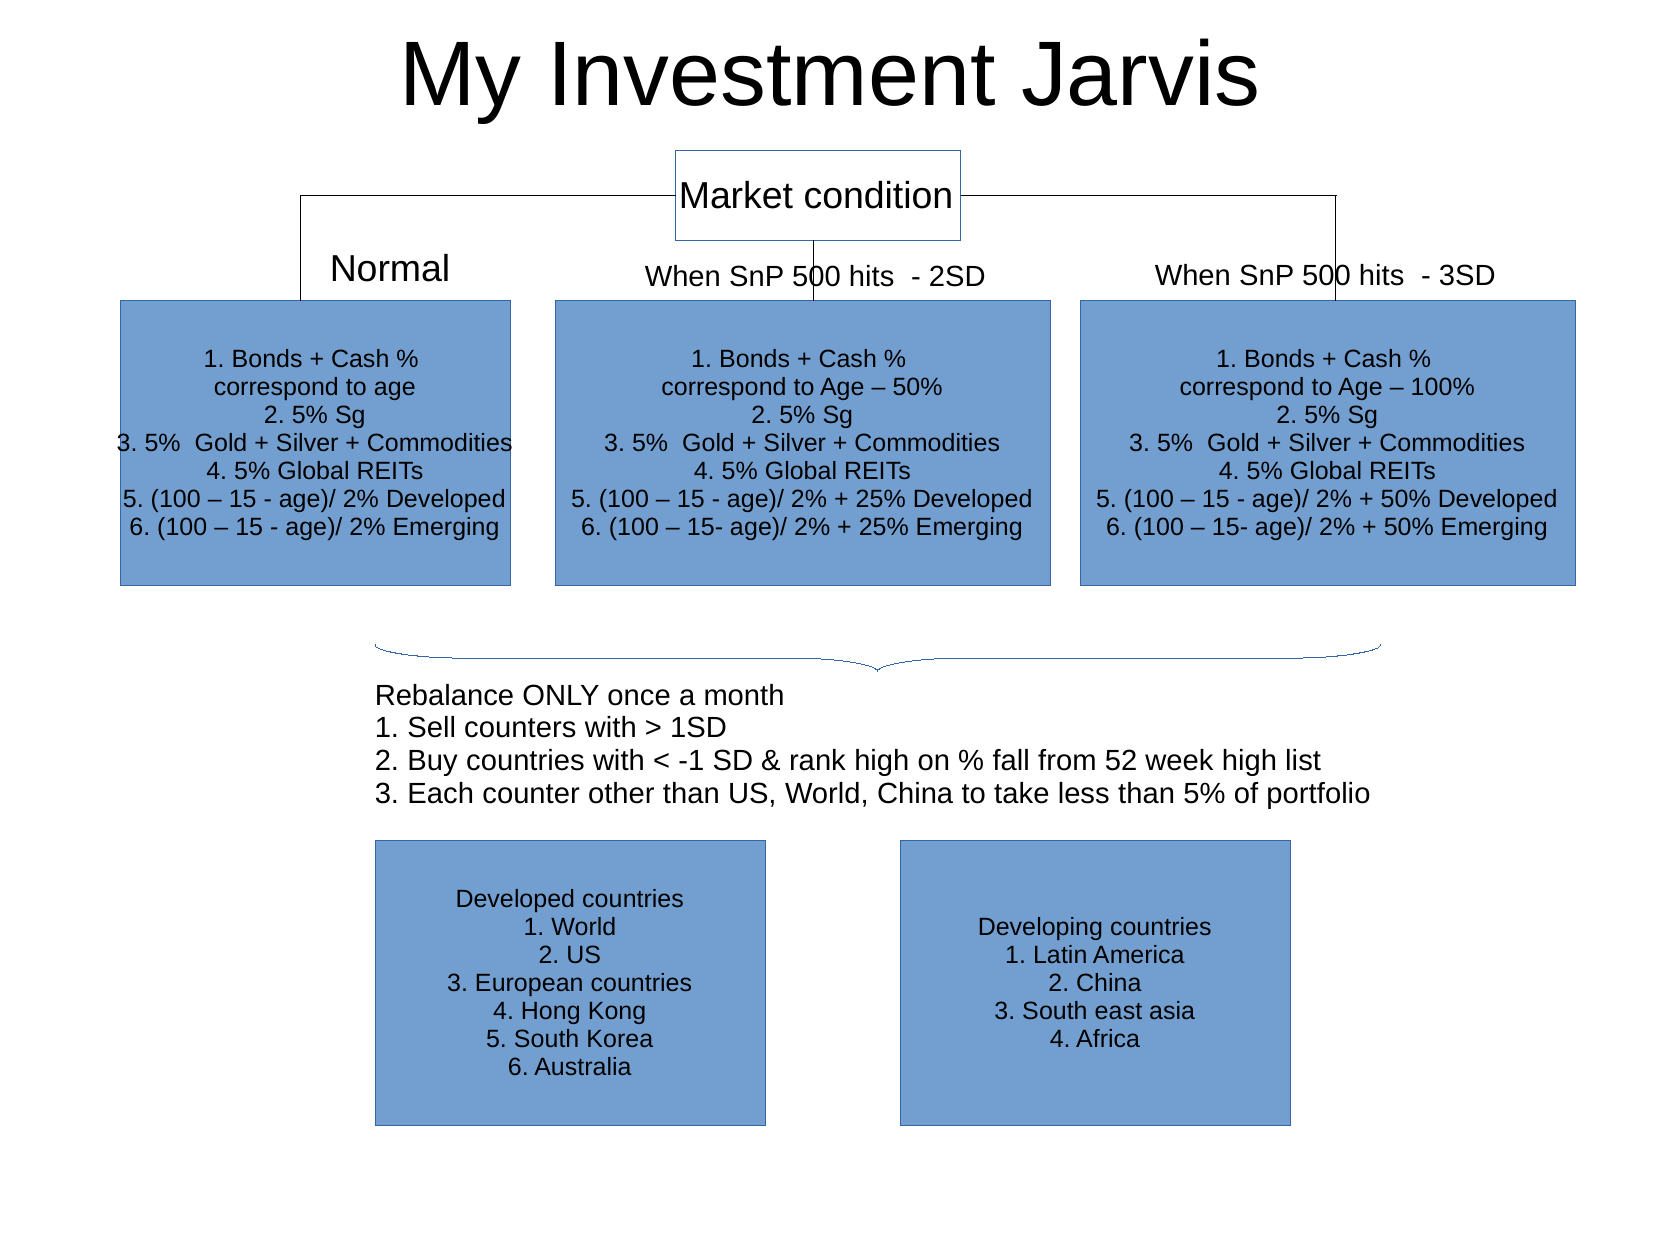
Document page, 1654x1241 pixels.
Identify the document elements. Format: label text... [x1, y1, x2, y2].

text_box Developing countries 1. Latin America 2. China 3. South east asia 4. Africa [900, 896, 1291, 1126]
text_box 1. Bonds + Cash % correspond to age 2. 5% Sg 3. 5% Gold + Silver + Commodities 4. 5% Global REITs 5. (100 – 15 - age)/ 2% Developed 6. (100 – 15 - age)/ 2% Emerging [120, 300, 511, 586]
text_box Developed countries 1. World 2. US 3. European countries 4. Hong Kong 5. South Korea 6. Australia [375, 896, 766, 1126]
text_box Normal [315, 240, 481, 297]
text_box 1. Bonds + Cash % correspond to Age – 100% 2. 5% Sg 3. 5% Gold + Silver + Commodities 4. 5% Global REITs 5. (100 – 15 - age)/ 2% + 50% Developed 6. (100 – 15- age)/ 2% + 50% Emerging [1080, 300, 1576, 586]
text_box When SnP 500 hits - 2SD [630, 252, 1021, 333]
text_box Rebalance ONLY once a month 1. Sell counters with > 1SD 2. Buy countries with < -1 SD & rank high on % fall from 52 week high list 3. Each counter other than US, World, China to take less than 5% of portfolio [360, 671, 1456, 896]
title My Investment Jarvis [86, 0, 1576, 178]
text_box Market condition [675, 150, 961, 241]
text_box 1. Bonds + Cash % correspond to Age – 50% 2. 5% Sg 3. 5% Gold + Silver + Commodities 4. 5% Global REITs 5. (100 – 15 - age)/ 2% + 25% Developed 6. (100 – 15- age)/ 2% + 25% Emerging [555, 300, 1051, 586]
text_box When SnP 500 hits - 3SD [1140, 251, 1531, 333]
